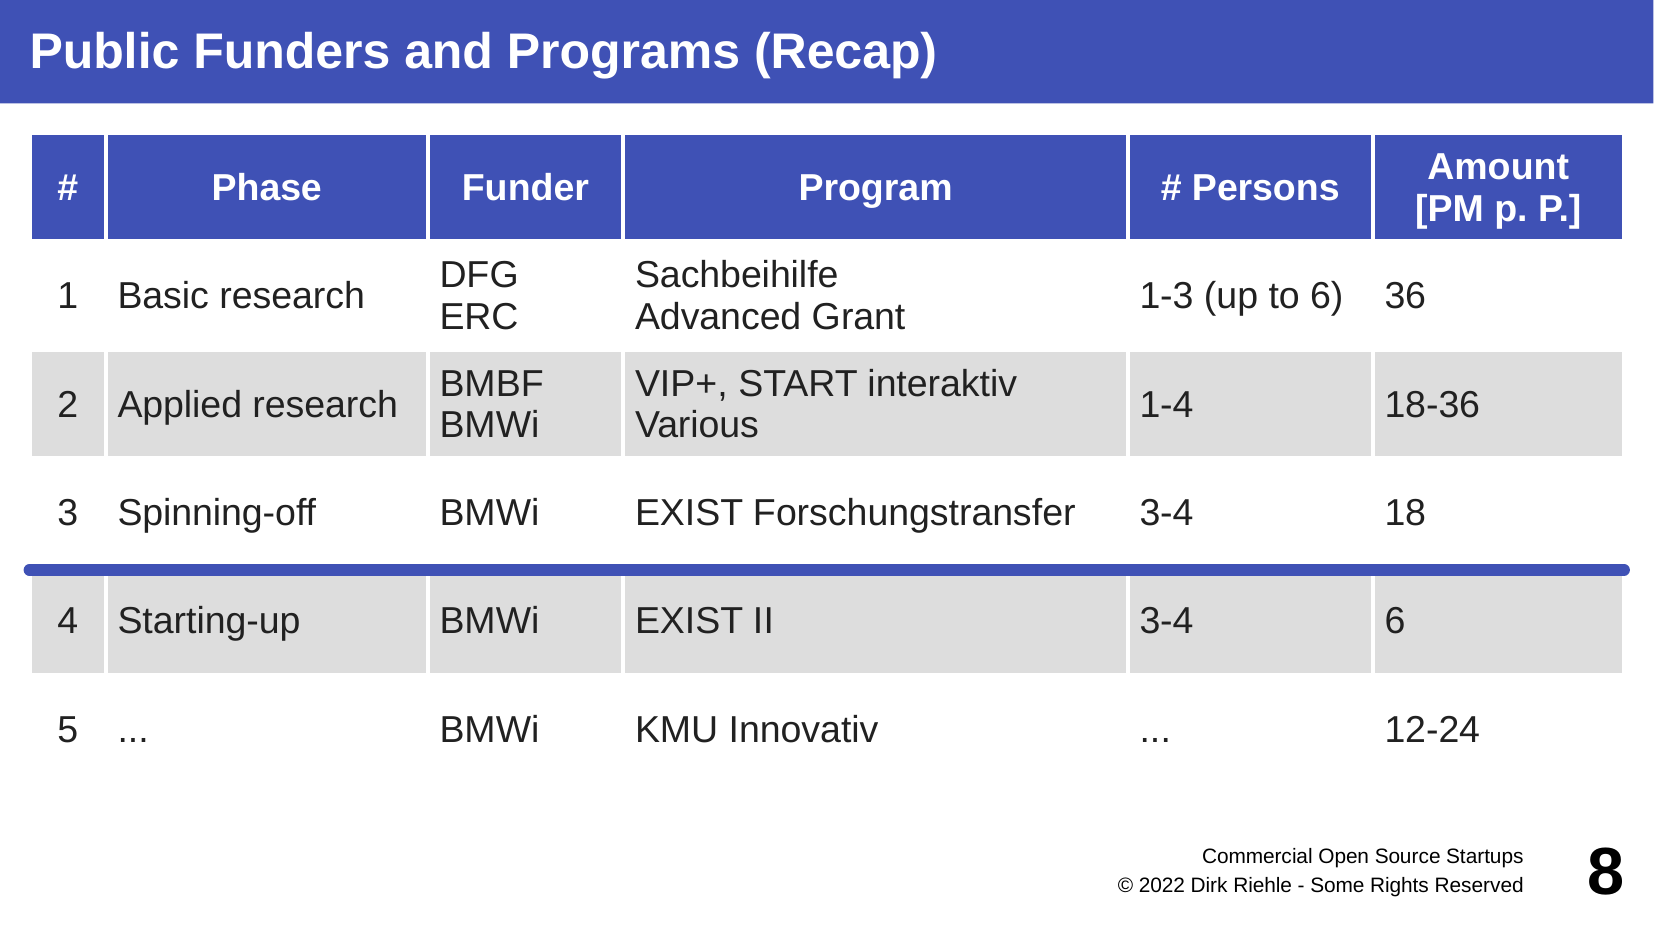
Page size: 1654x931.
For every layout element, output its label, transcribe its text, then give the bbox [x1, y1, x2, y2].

table_cell Sachbeihilfe Advanced Grant [625, 243, 1126, 348]
table_cell Starting-up [108, 576, 426, 673]
table_cell 5 [32, 677, 104, 781]
table_cell Spinning-off [108, 460, 426, 564]
table_cell Basic research [108, 243, 426, 348]
table_cell BMWi [430, 460, 621, 564]
table_cell 18-36 [1375, 352, 1622, 456]
table_cell ... [108, 677, 426, 781]
table_cell ... [1130, 677, 1371, 781]
table_cell EXIST Forschungstransfer [625, 460, 1126, 564]
table_header # [32, 135, 104, 239]
table_cell BMWi [430, 677, 621, 781]
table_cell 3 [32, 460, 104, 564]
table_cell BMWi [430, 576, 621, 673]
table_cell 4 [32, 576, 104, 673]
table_cell 1-3 (up to 6) [1130, 243, 1371, 348]
table_cell VIP+, START interaktiv Various [625, 352, 1126, 456]
table_header Amount [PM p. P.] [1375, 135, 1622, 239]
table_cell Applied research [108, 352, 426, 456]
table_cell 12-24 [1375, 677, 1622, 781]
table_header Phase [108, 135, 426, 239]
table_header Funder [430, 135, 621, 239]
table_cell 18 [1375, 460, 1622, 564]
table_cell 36 [1375, 243, 1622, 348]
table_cell 3-4 [1130, 576, 1371, 673]
table_cell 3-4 [1130, 460, 1371, 564]
table_cell 6 [1375, 576, 1622, 673]
table_header # Persons [1130, 135, 1371, 239]
title Public Funders and Programs (Recap) [0, 0, 1654, 104]
table_cell 1-4 [1130, 352, 1371, 456]
table_cell EXIST II [625, 576, 1126, 673]
table_cell DFG ERC [430, 243, 621, 348]
table_cell 2 [32, 352, 104, 456]
table_cell BMBF BMWi [430, 352, 621, 456]
table_cell KMU Innovativ [625, 677, 1126, 781]
table_cell 1 [32, 243, 104, 348]
table_header Program [625, 135, 1126, 239]
